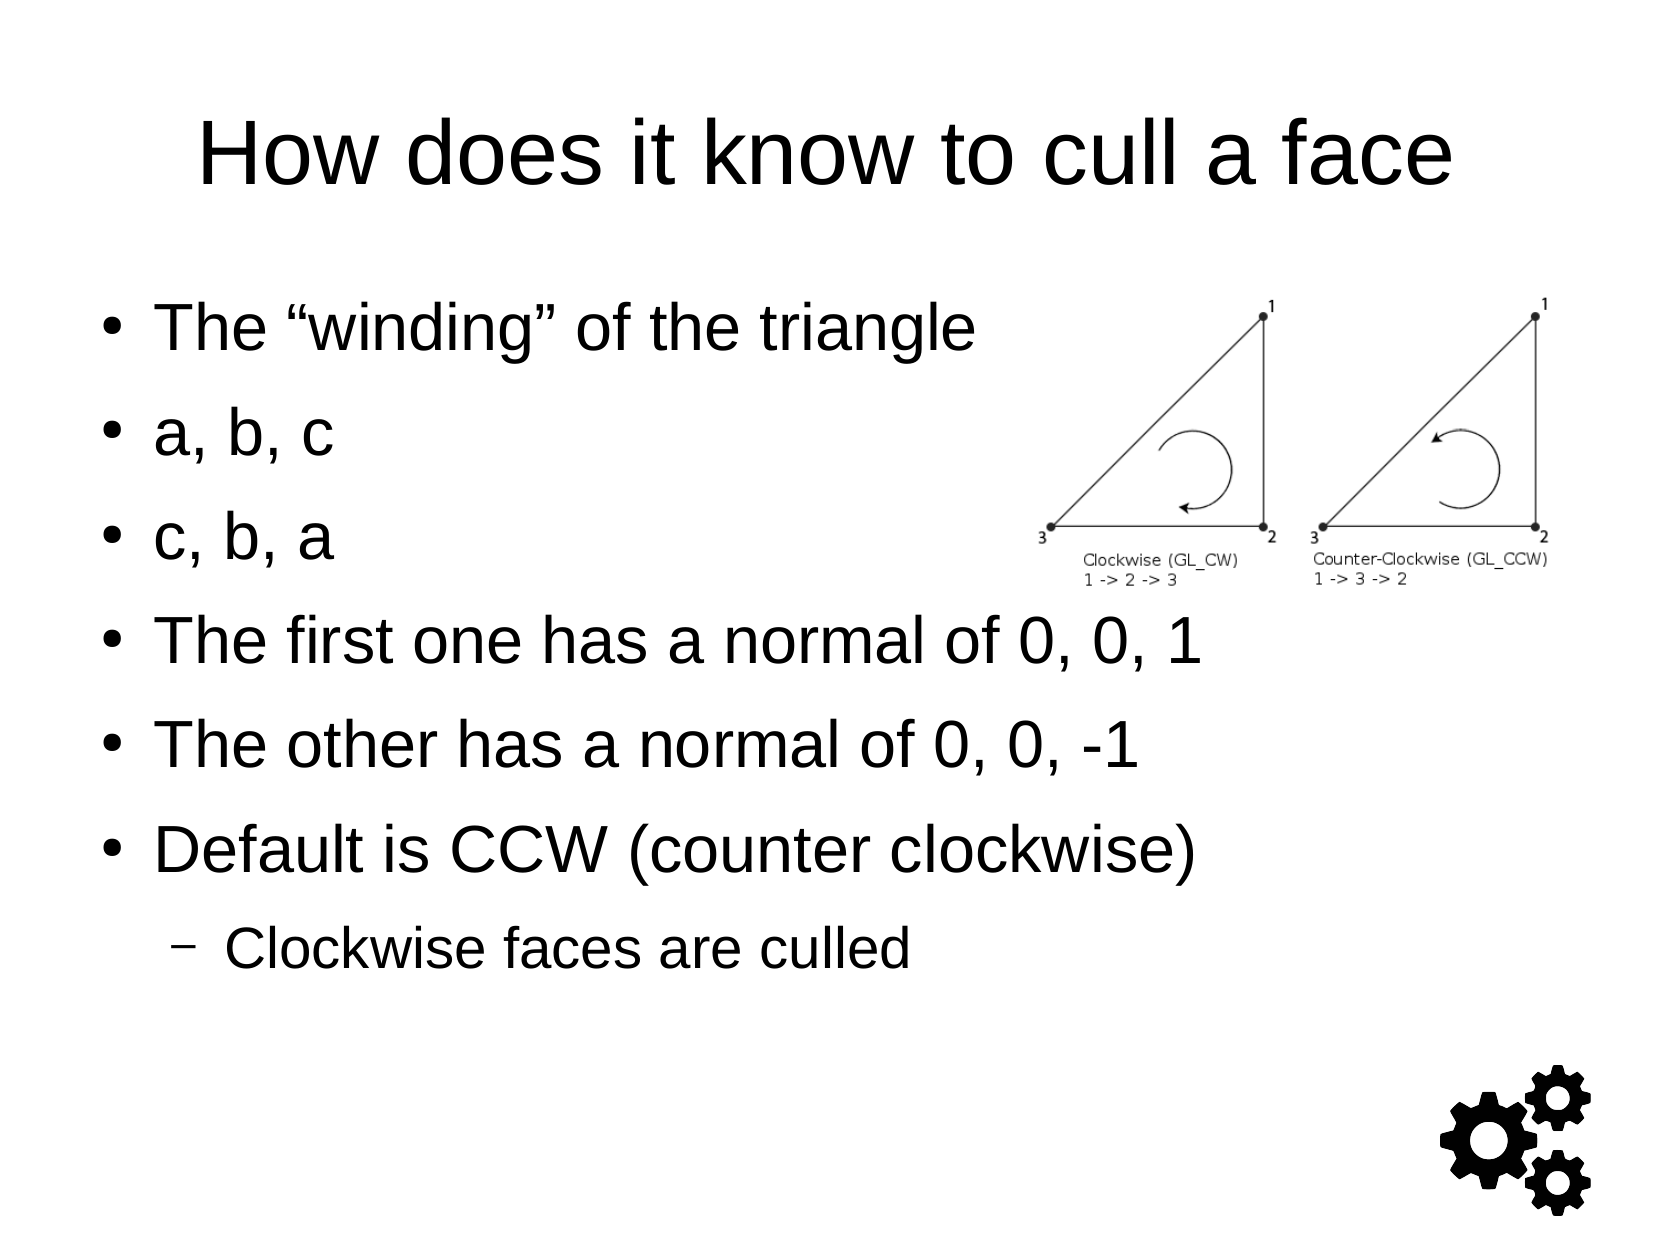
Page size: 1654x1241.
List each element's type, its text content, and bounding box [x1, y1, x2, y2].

picture [1020, 290, 1573, 609]
title How does it know to cull a face [82, 49, 1571, 257]
list The “winding” of the triangle a, b, c c, b, a The first one has a normal of 0, 0, 1 The other has a normal of 0, 0, -1 Default is CCW (counter clockwise) Clockwise faces are culled [82, 290, 1571, 1010]
picture [1440, 1065, 1591, 1216]
